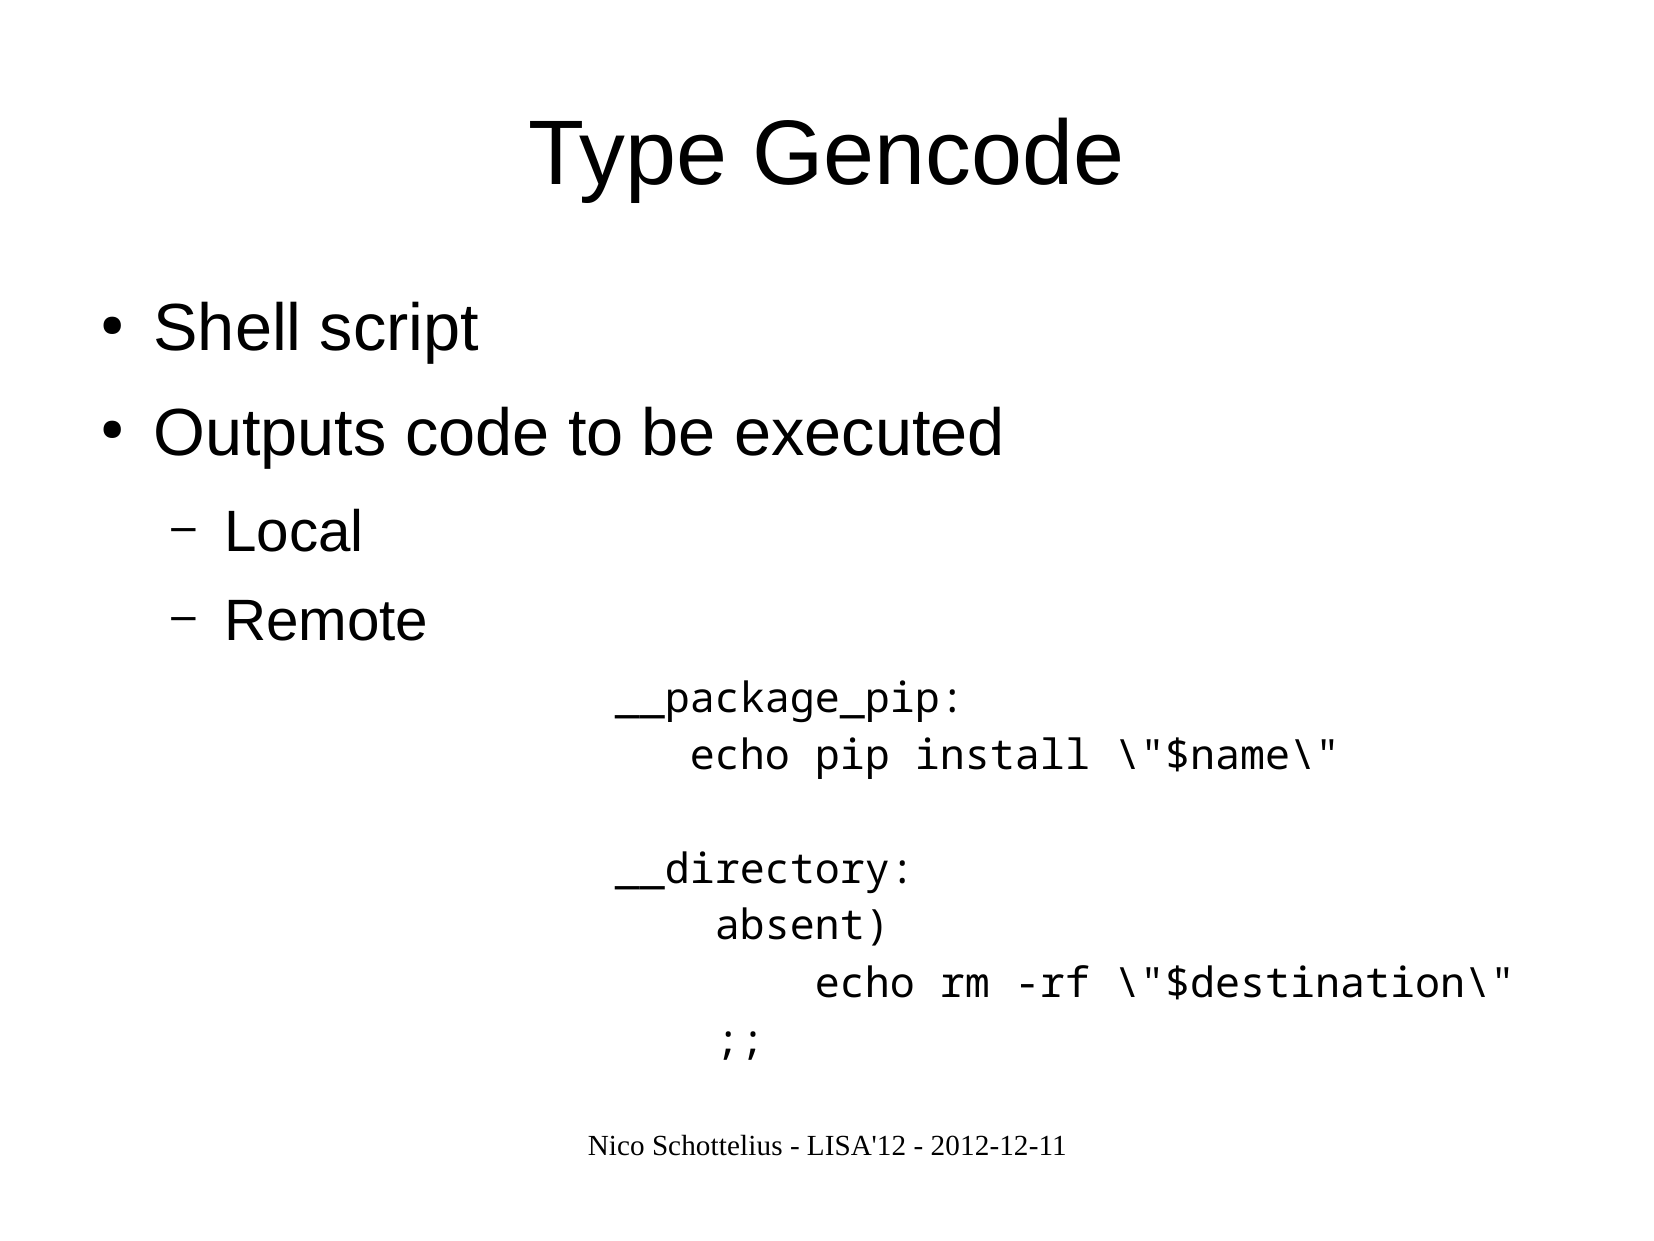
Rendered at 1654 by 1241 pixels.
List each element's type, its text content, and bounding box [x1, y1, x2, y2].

list Shell script Outputs code to be executed Local Remote [82, 290, 1538, 721]
title Type Gencode [82, 49, 1571, 257]
text_box __package_pip: echo pip install \"$name\" __directory: absent) echo rm -rf \"$destination\" ;; [600, 660, 1621, 1063]
